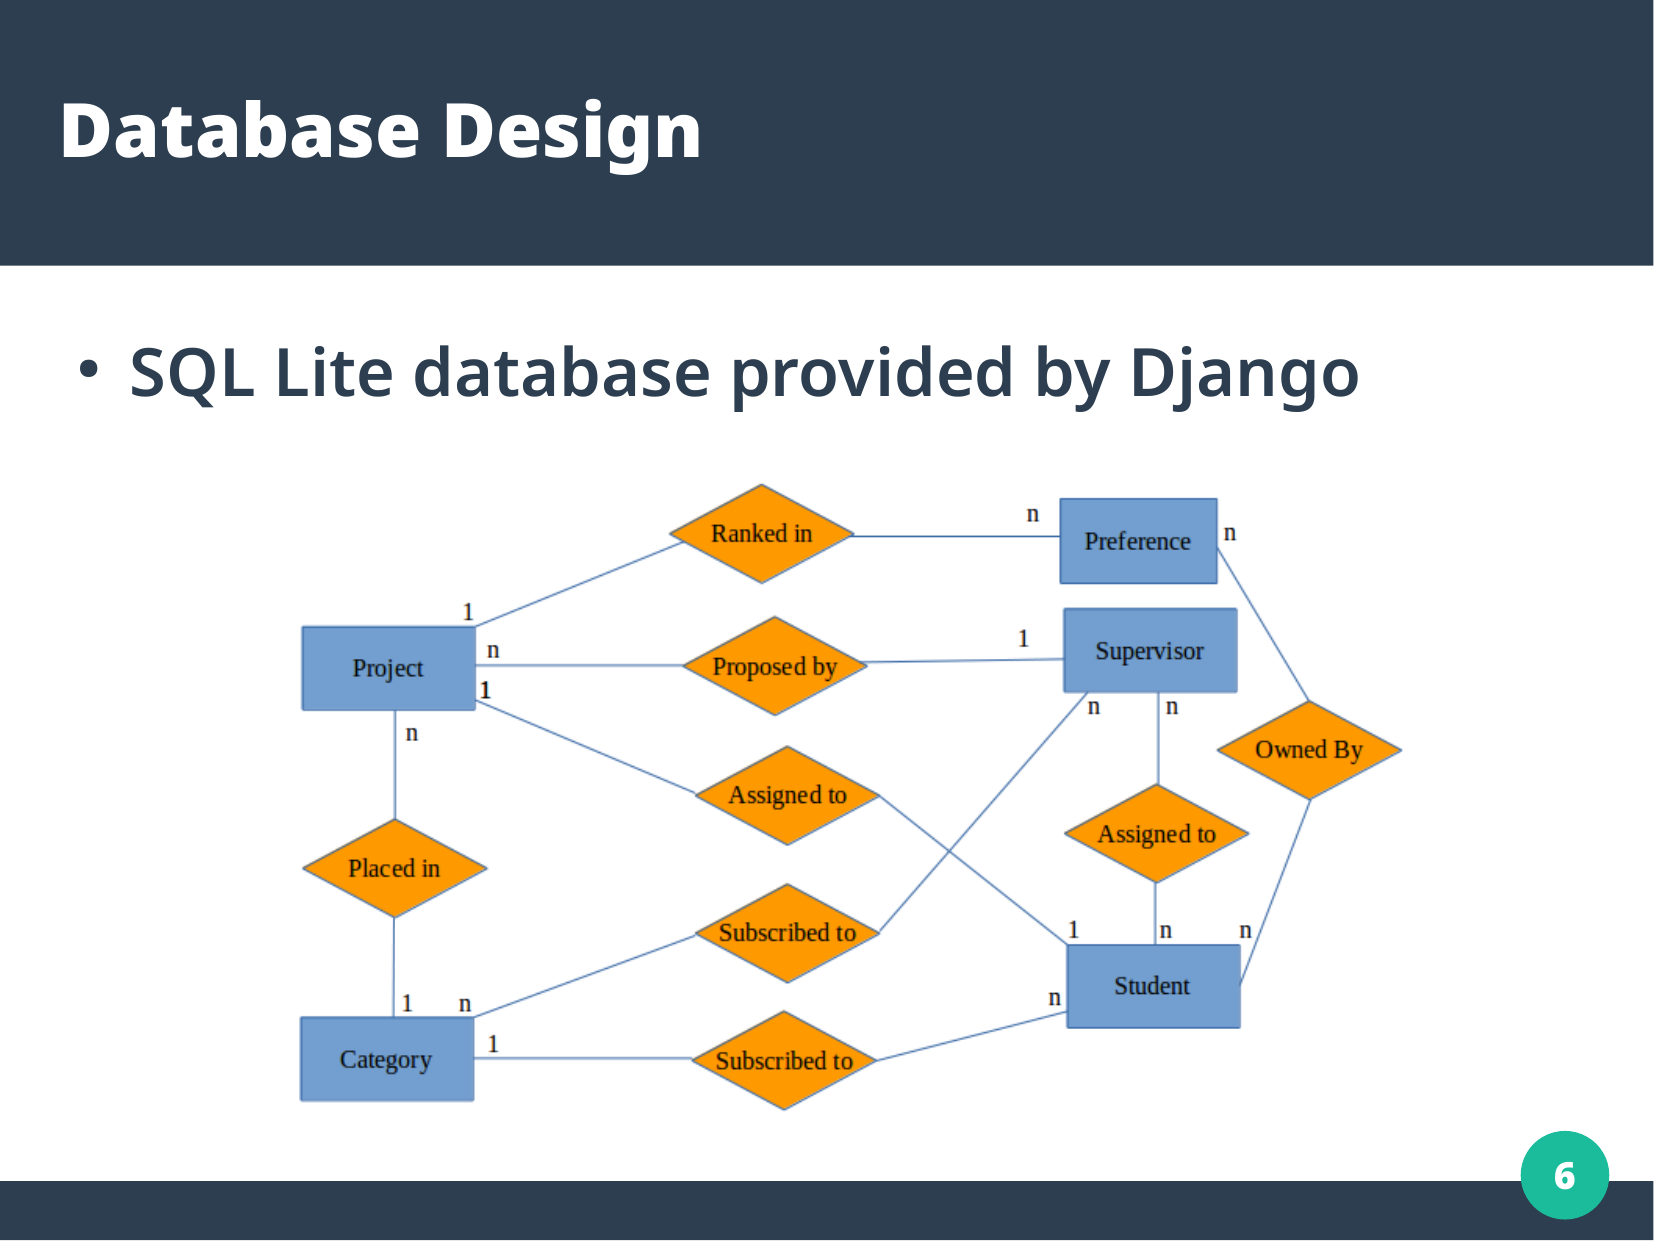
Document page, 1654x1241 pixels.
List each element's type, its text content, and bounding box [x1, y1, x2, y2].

picture [273, 442, 1418, 1137]
title Database Design [59, 49, 1595, 207]
list SQL Lite database provided by Django [59, 324, 1595, 1152]
